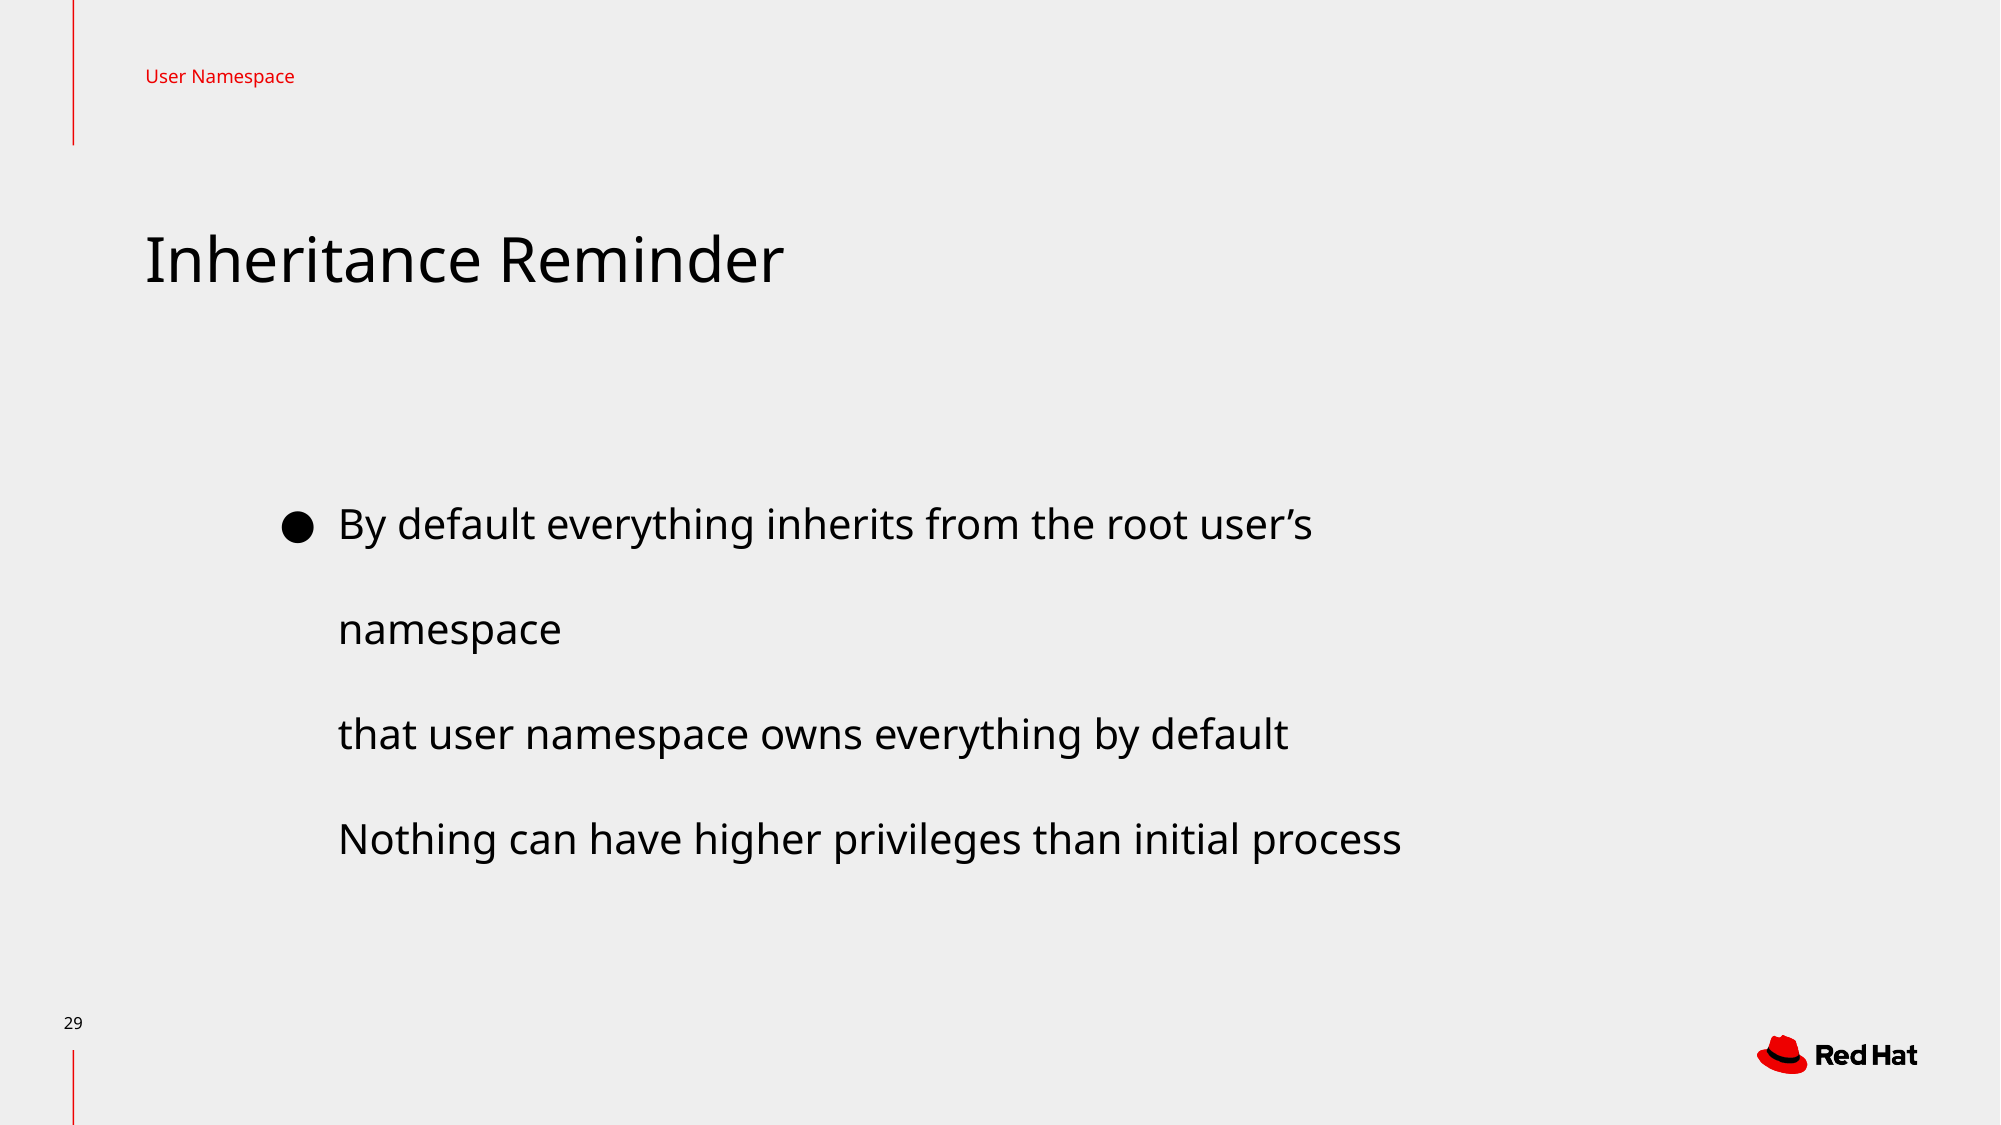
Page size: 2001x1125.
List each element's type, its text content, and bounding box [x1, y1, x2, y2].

slide_number <number> [13, 1012, 134, 1036]
subtitle User Namespace [73, 9, 919, 143]
title Inheritance Reminder [73, 193, 1713, 353]
picture [1757, 1035, 1918, 1074]
title By default everything inherits from the root user’s namespace that user namespace owns everything by default Nothing can have higher privileges than initial process [262, 442, 1516, 1012]
